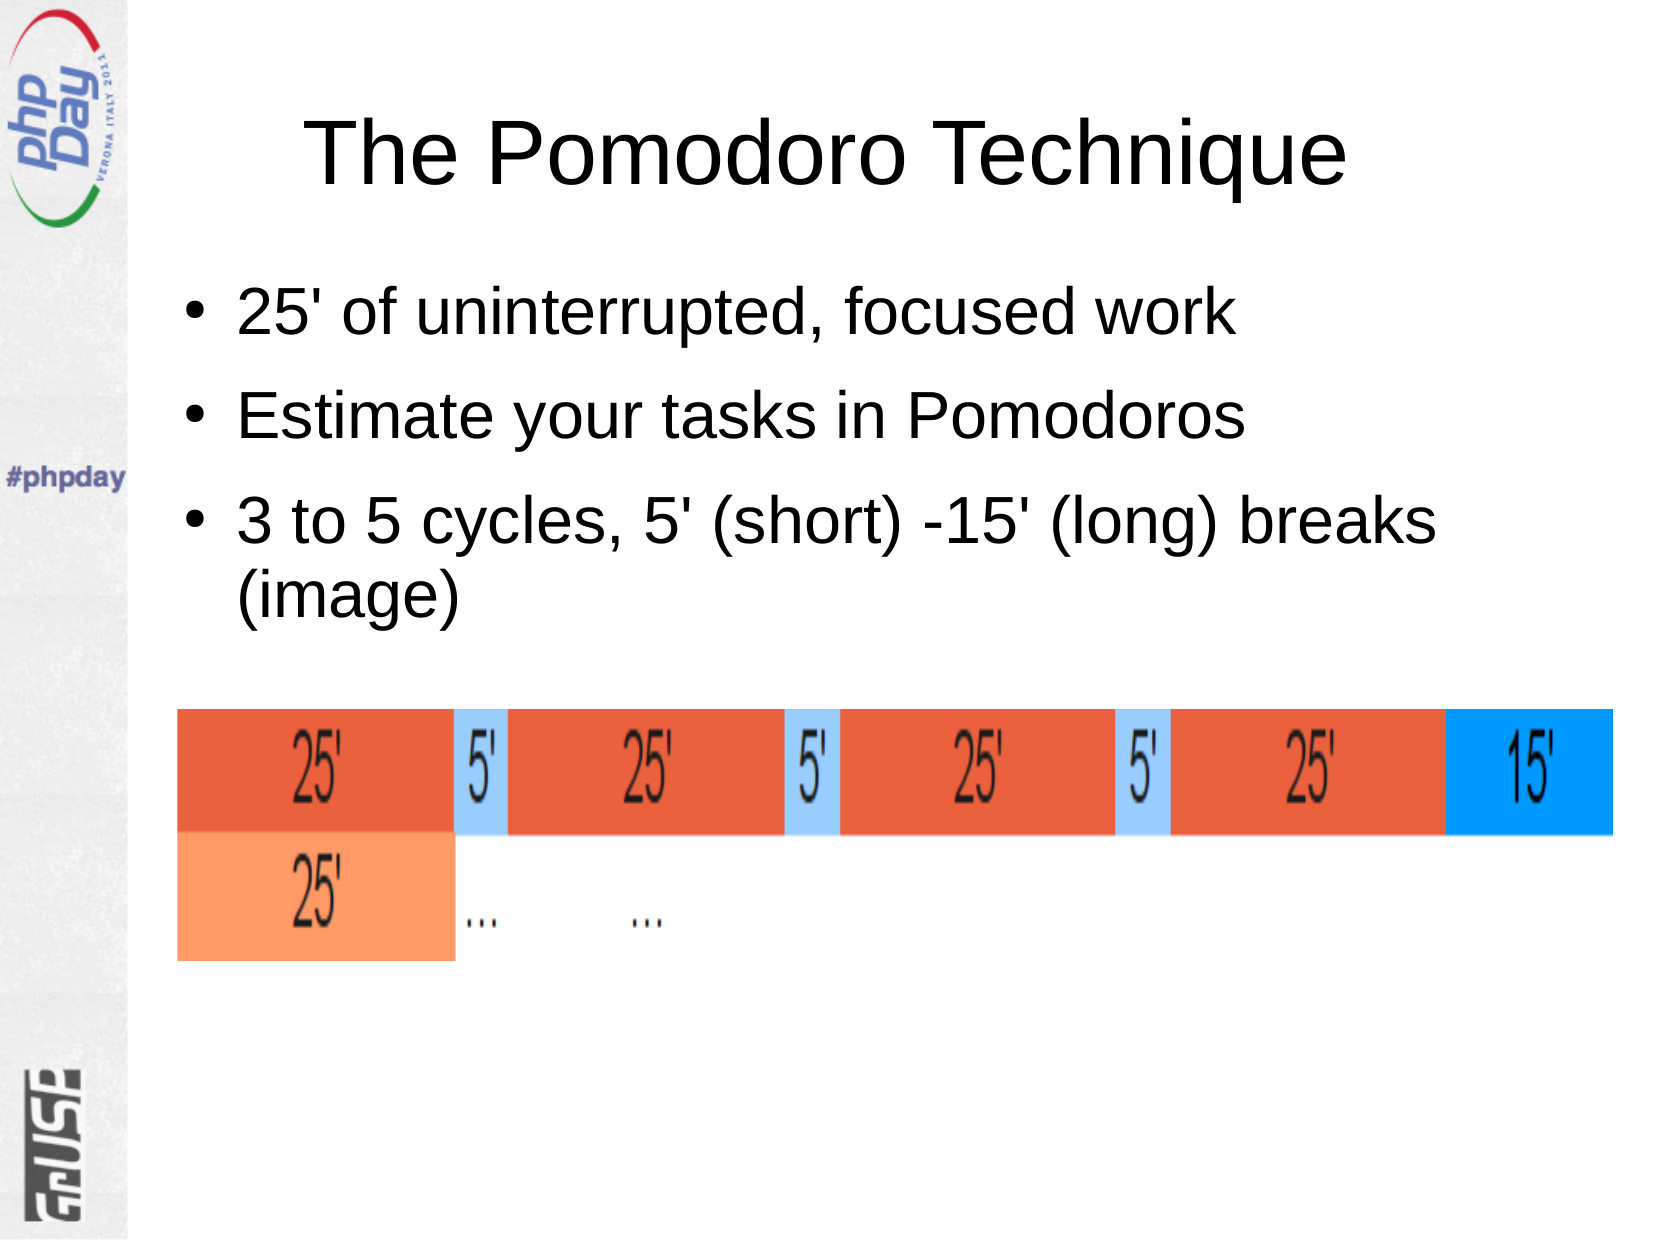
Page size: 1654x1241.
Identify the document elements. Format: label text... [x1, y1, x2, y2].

title The Pomodoro Technique [82, 56, 1571, 250]
list 25' of uninterrupted, focused work Estimate your tasks in Pomodoros 3 to 5 cycles, 5' (short) -15' (long) breaks (image) [165, 274, 1654, 1093]
picture [0, 0, 1654, 1241]
picture [176, 709, 1613, 961]
